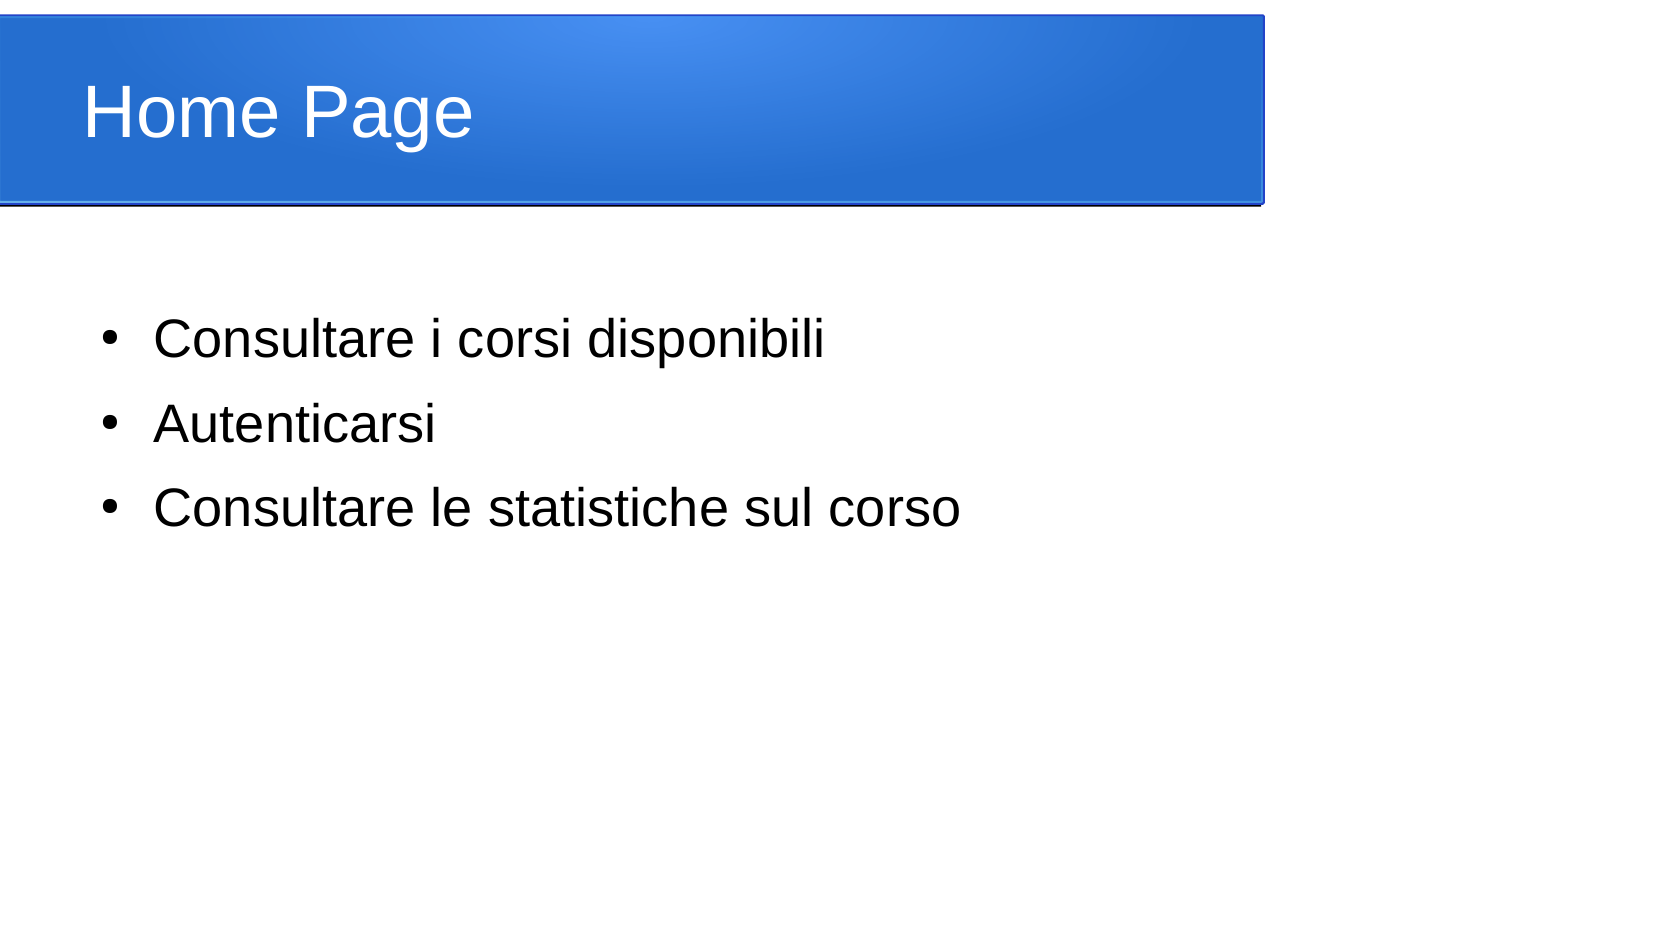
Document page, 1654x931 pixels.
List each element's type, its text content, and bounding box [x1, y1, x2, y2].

title Home Page [82, 35, 1235, 189]
list Consultare i corsi disponibili Autenticarsi Consultare le statistiche sul corso [82, 224, 1571, 764]
